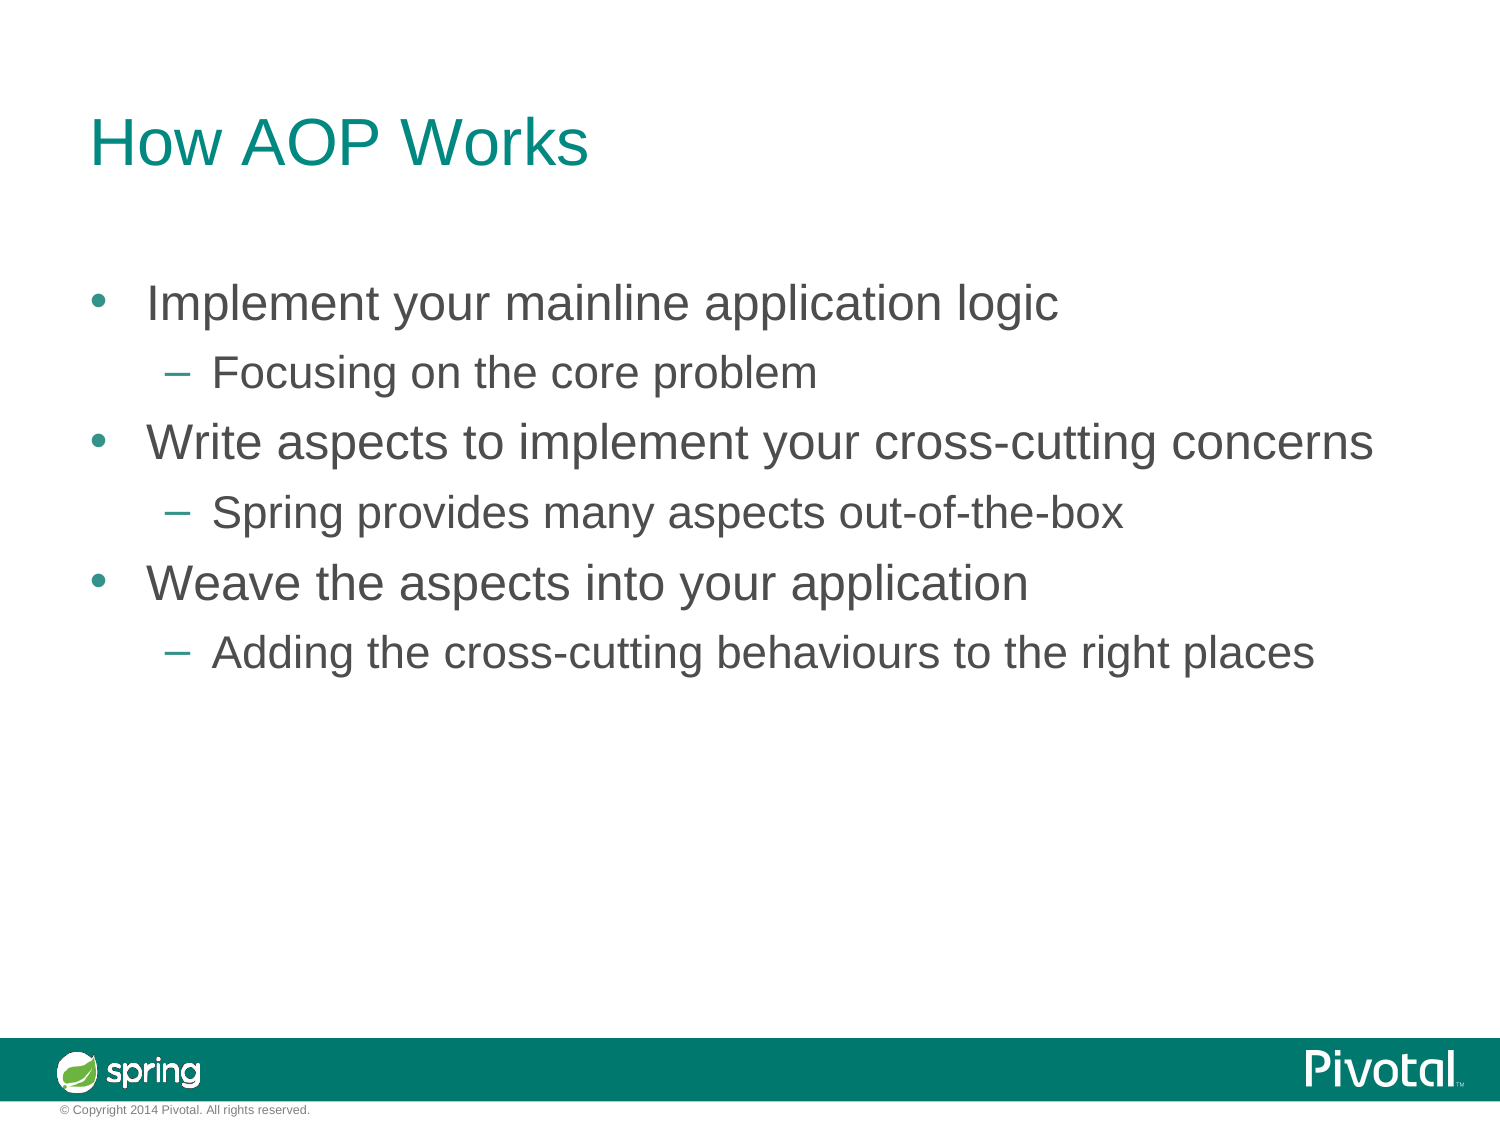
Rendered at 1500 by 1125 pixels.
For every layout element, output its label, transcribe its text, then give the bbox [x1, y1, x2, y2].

list Implement your mainline application logic Focusing on the core problem Write aspects to implement your cross-cutting concerns Spring provides many aspects out-of-the-box Weave the aspects into your application Adding the cross-cutting behaviours to the right places [75, 262, 1426, 686]
picture [32, 1041, 210, 1103]
title How AOP Works [75, 45, 1426, 233]
picture [1306, 1050, 1464, 1087]
